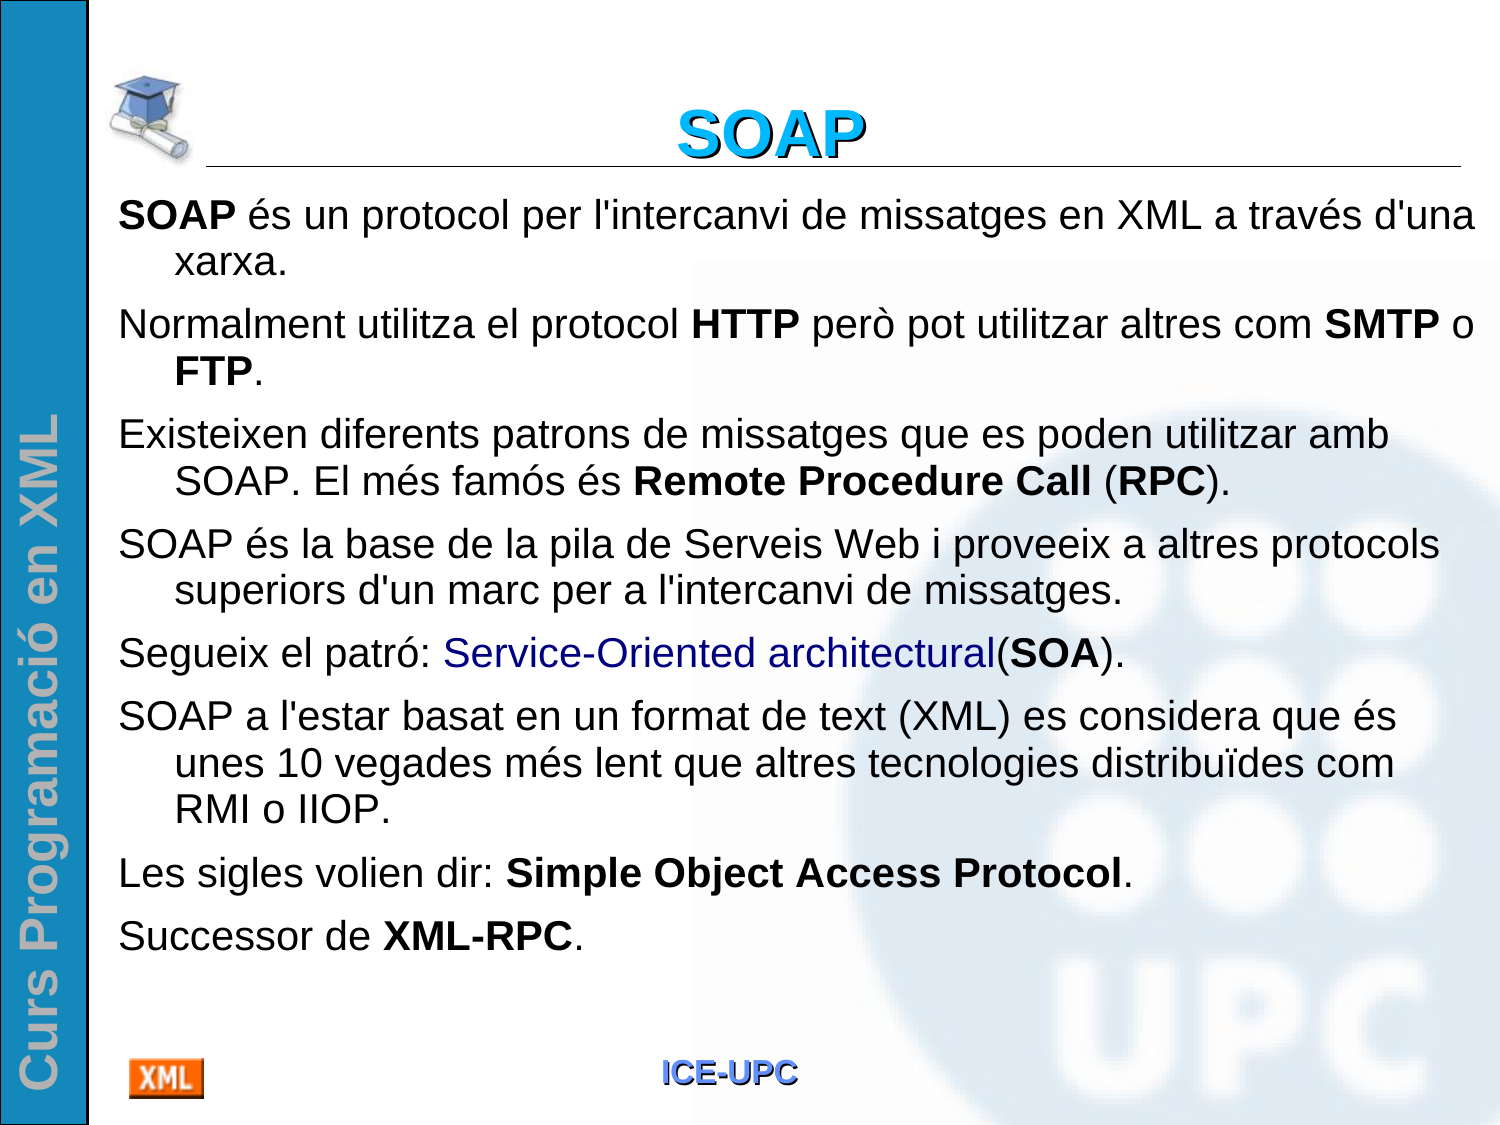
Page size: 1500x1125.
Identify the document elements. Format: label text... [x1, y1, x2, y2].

picture [129, 1058, 204, 1099]
title SOAP [206, 88, 1447, 178]
picture [694, 262, 1500, 1125]
list SOAP és un protocol per l'intercanvi de missatges en XML a través d'una xarxa. Normalment utilitza el protocol HTTP però pot utilitzar altres com SMTP o FTP. Existeixen diferents patrons de missatges que es poden utilitzar amb SOAP. El més famós és Remote Procedure Call (RPC). SOAP és la base de la pila de Serveis Web i proveeix a altres protocols superiors d'un marc per a l'intercanvi de missatges. Segueix el patró: Service-Oriented architectural(SOA). SOAP a l'estar basat en un format de text (XML) es considera que és unes 10 vegades més lent que altres tecnologies distribuïdes com RMI o IIOP. Les sigles volien dir: Simple Object Access Protocol. Successor de XML-RPC. [118, 191, 1477, 1051]
picture [93, 61, 206, 174]
